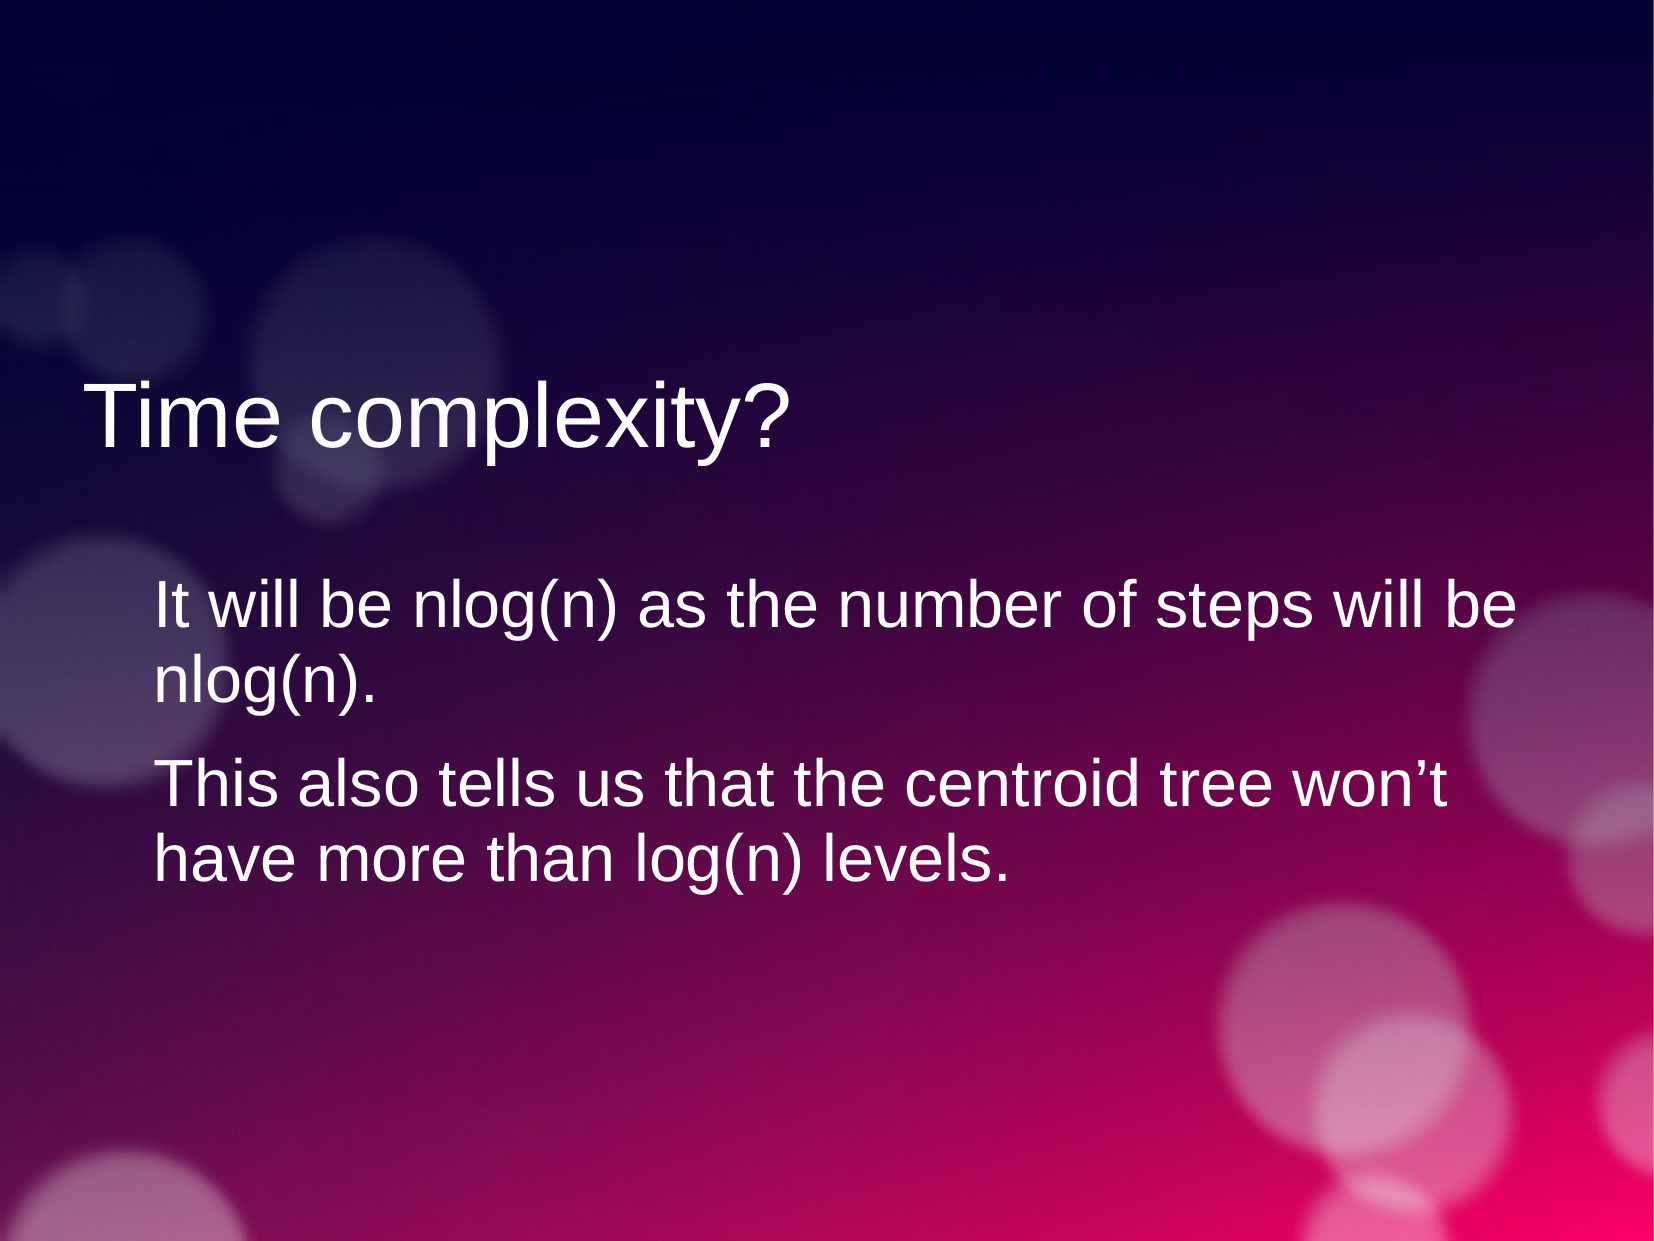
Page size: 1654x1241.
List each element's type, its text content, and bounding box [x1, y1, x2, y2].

list It will be nlog(n) as the number of steps will be nlog(n). This also tells us that the centroid tree won’t have more than log(n) levels. [82, 566, 1571, 1010]
picture [0, 0, 1654, 1241]
title Time complexity? [82, 312, 1571, 520]
